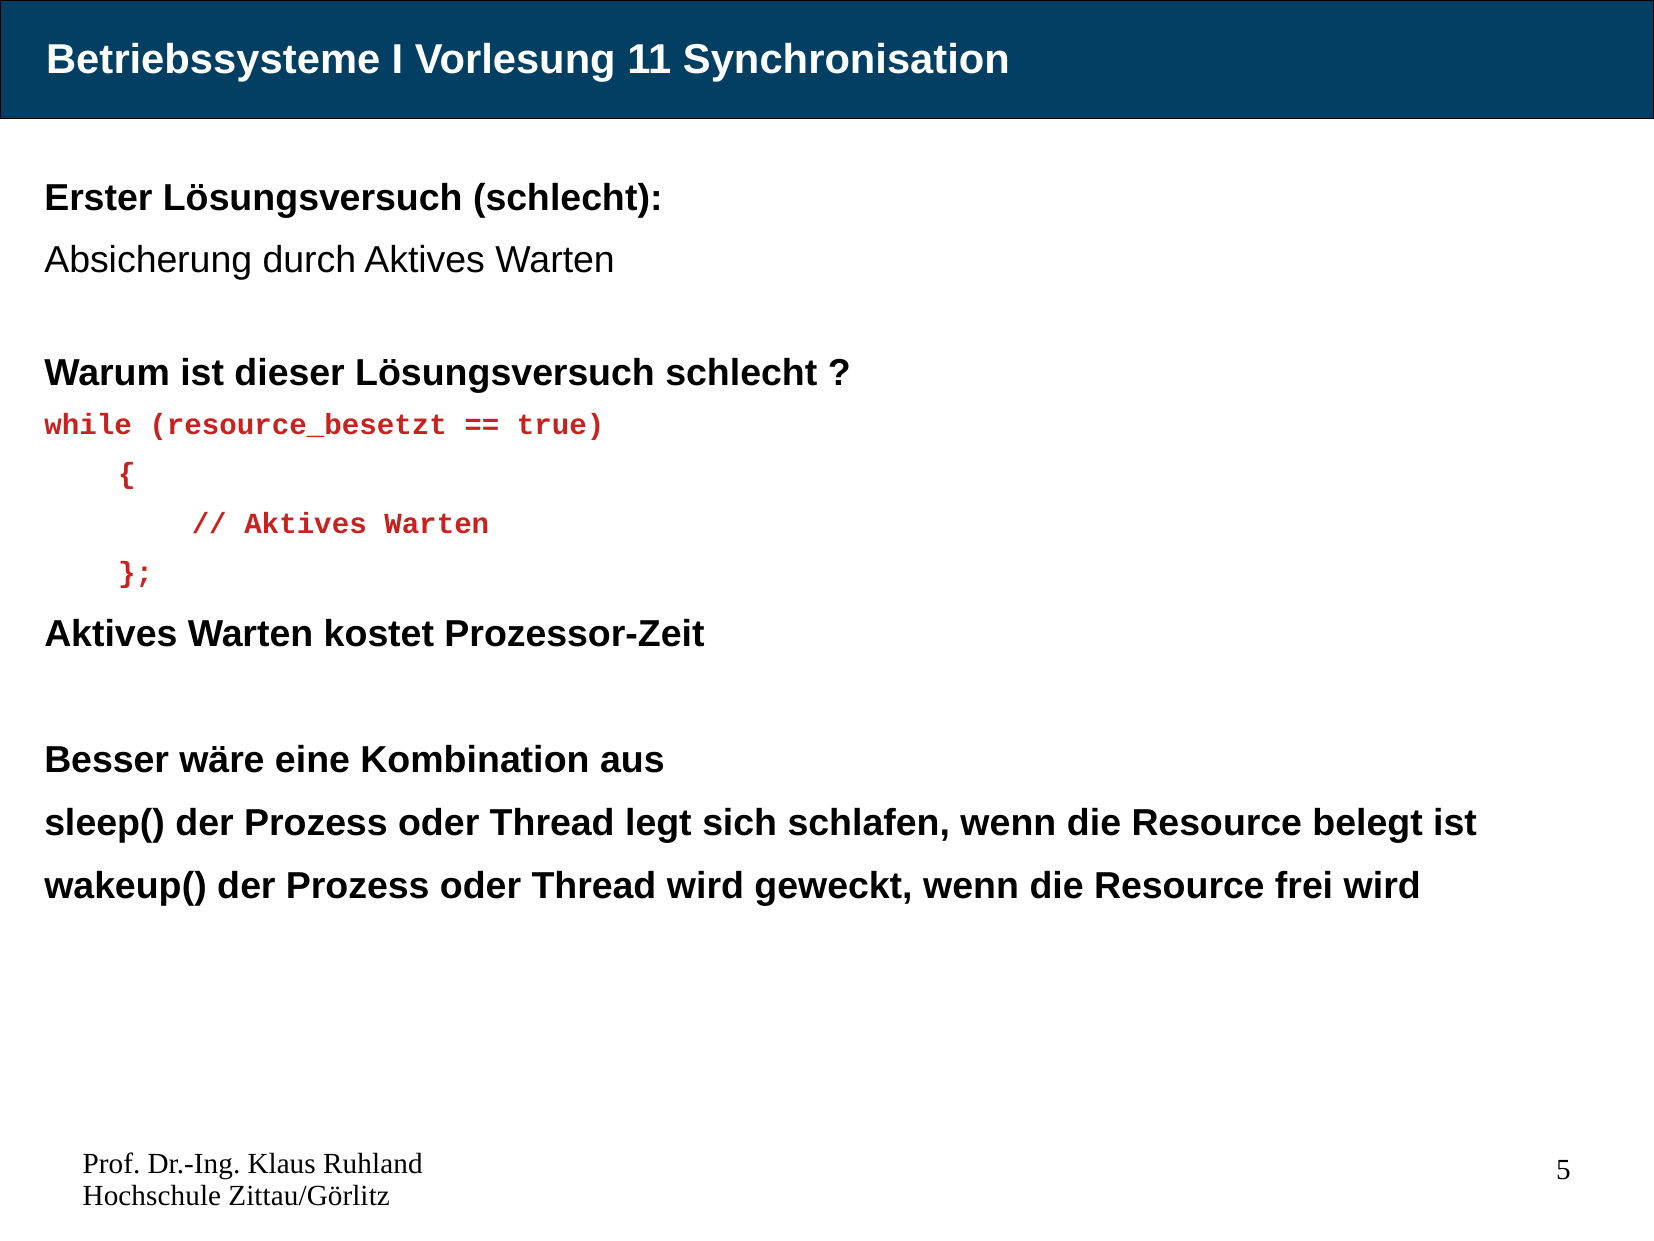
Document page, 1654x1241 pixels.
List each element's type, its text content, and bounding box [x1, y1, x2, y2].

text_box Erster Lösungsversuch (schlecht): Absicherung durch Aktives Warten Warum ist dieser Lösungsversuch schlecht ? while (resource_besetzt == true) { // Aktives Warten }; Aktives Warten kostet Prozessor-Zeit Besser wäre eine Kombination aus sleep() der Prozess oder Thread legt sich schlafen, wenn die Resource belegt ist wakeup() der Prozess oder Thread wird geweckt, wenn die Resource frei wird [29, 147, 1565, 1121]
